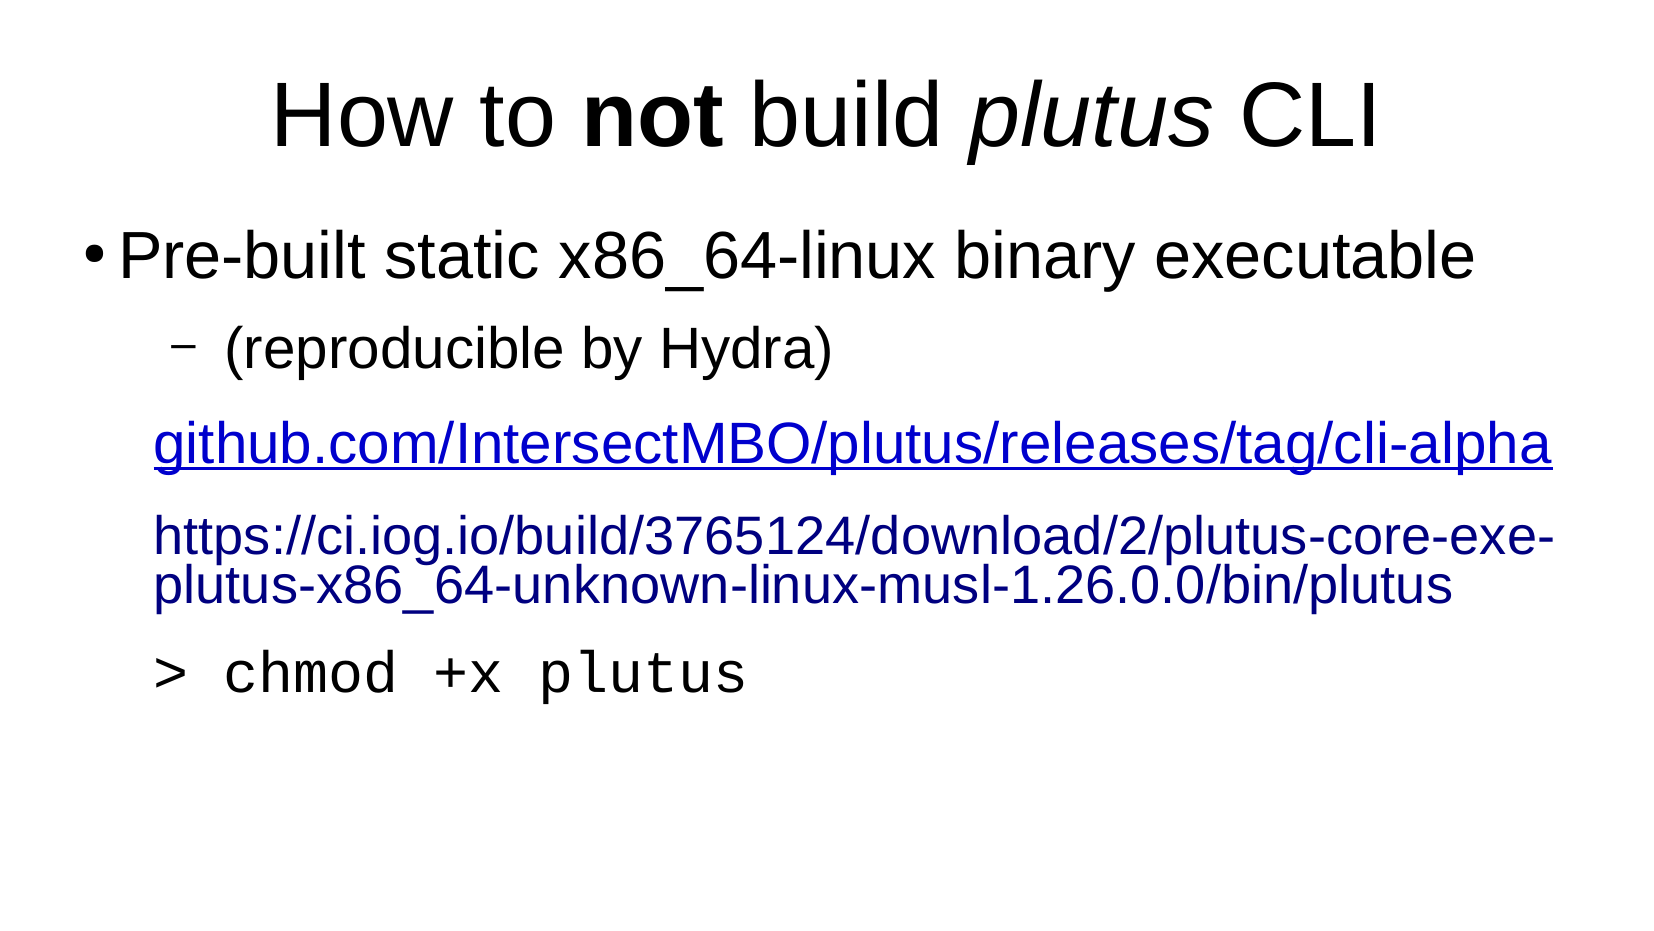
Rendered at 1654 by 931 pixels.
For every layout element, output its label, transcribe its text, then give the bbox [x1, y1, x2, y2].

title How to not build plutus CLI [82, 37, 1571, 193]
list Pre-built static x86_64-linux binary executable (reproducible by Hydra) github.com/IntersectMBO/plutus/releases/tag/cli-alpha https://ci.iog.io/build/3765124/download/2/plutus-core-exe-plutus-x86_64-unknown-linux-musl-1.26.0.0/bin/plutus > chmod +x plutus [82, 217, 1571, 758]
